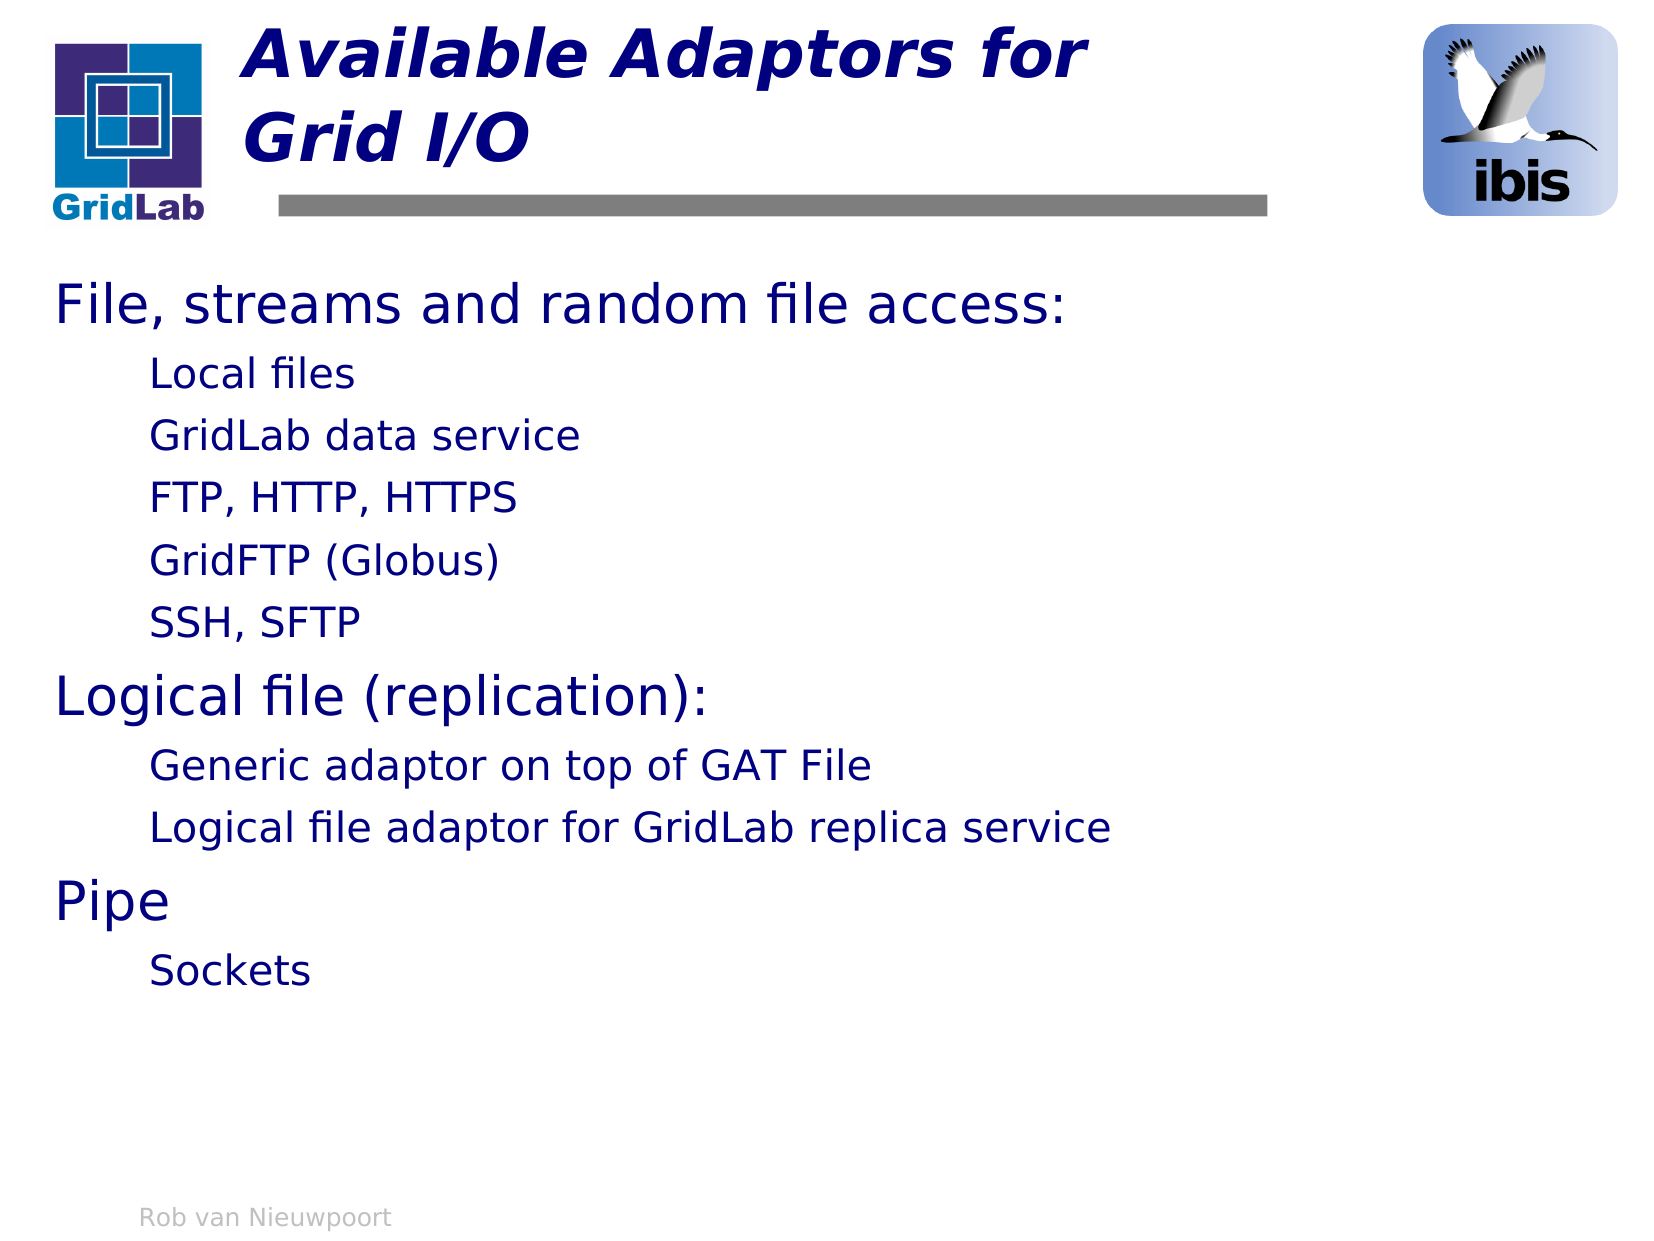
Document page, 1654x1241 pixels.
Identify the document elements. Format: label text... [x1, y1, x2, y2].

picture [1423, 24, 1618, 216]
picture [45, 34, 211, 230]
title Available Adaptors for Grid I/O [243, 0, 1280, 187]
list File, streams and random file access: Local files GridLab data service FTP, HTTP, HTTPS GridFTP (Globus) SSH, SFTP Logical file (replication): Generic adaptor on top of GAT File Logical file adaptor for GridLab replica service Pipe Sockets [55, 268, 1599, 1125]
